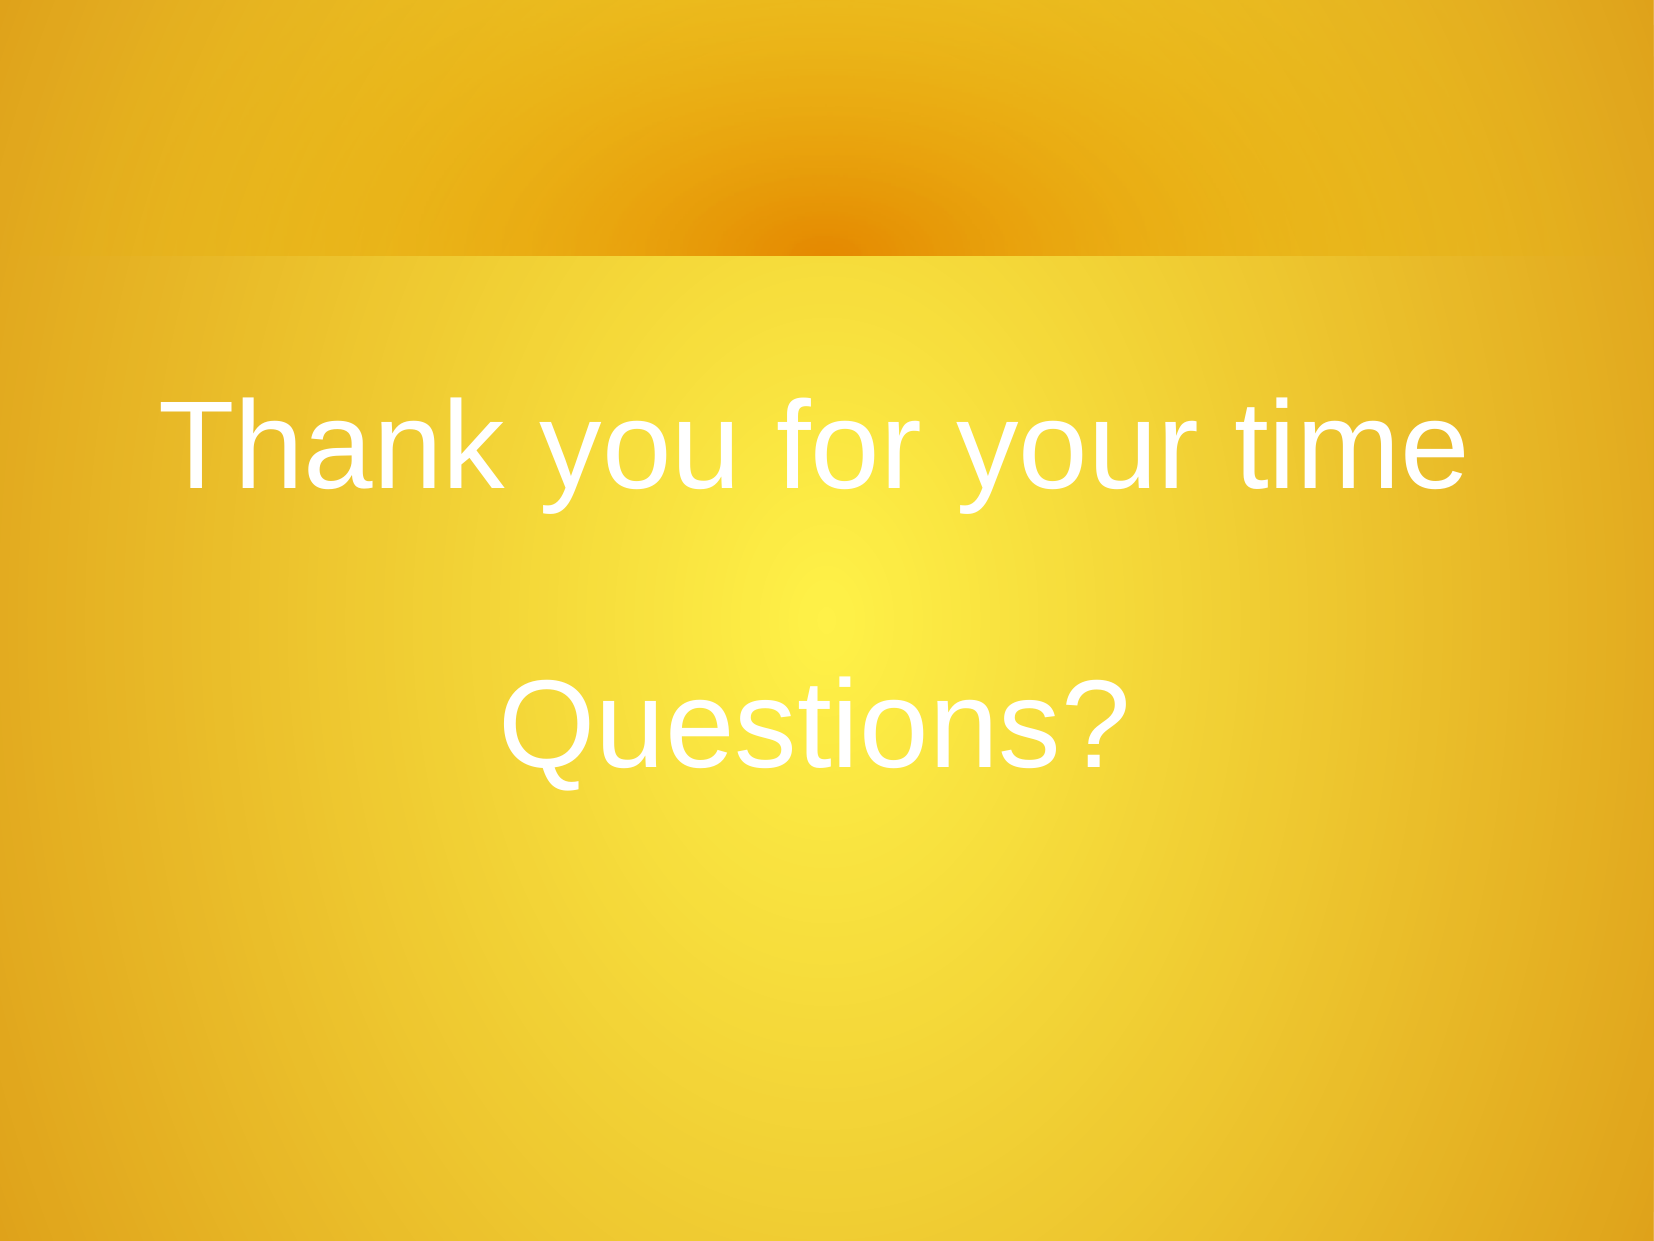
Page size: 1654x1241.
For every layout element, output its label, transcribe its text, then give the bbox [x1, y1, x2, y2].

title Thank you for your time Questions? [70, 342, 1560, 827]
